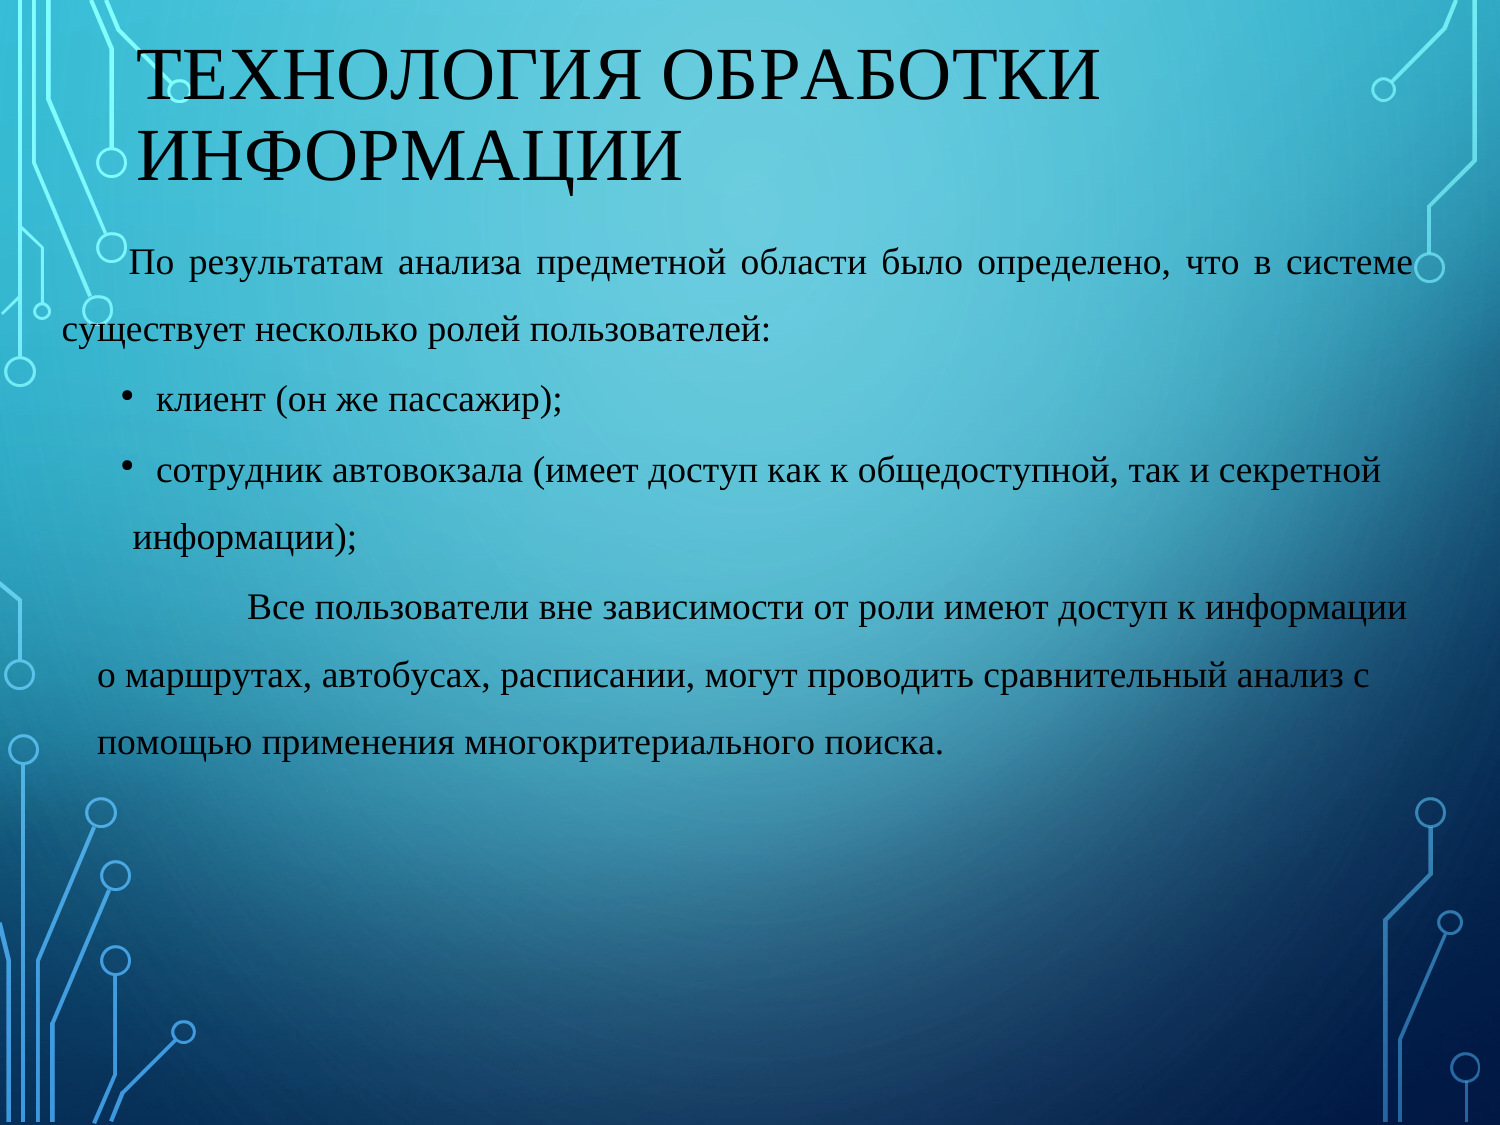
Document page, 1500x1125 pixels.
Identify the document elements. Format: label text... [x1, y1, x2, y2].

text_box ТЕХНОЛОГИЯ ОБРАБОТКИ ИНФОРМАЦИИ [0, 0, 1500, 232]
picture [0, 232, 1500, 1125]
text_box По результатам анализа предметной области было определено, что в системе существует несколько ролей пользователей: клиент (он же пассажир); сотрудник автовокзала (имеет доступ как к общедоступной, так и секретной информации); Все пользователи вне зависимости от роли имеют доступ к информации о маршрутах, автобусах, расписании, могут проводить сравнительный анализ с помощью применения многокритериального поиска. [46, 206, 1430, 841]
